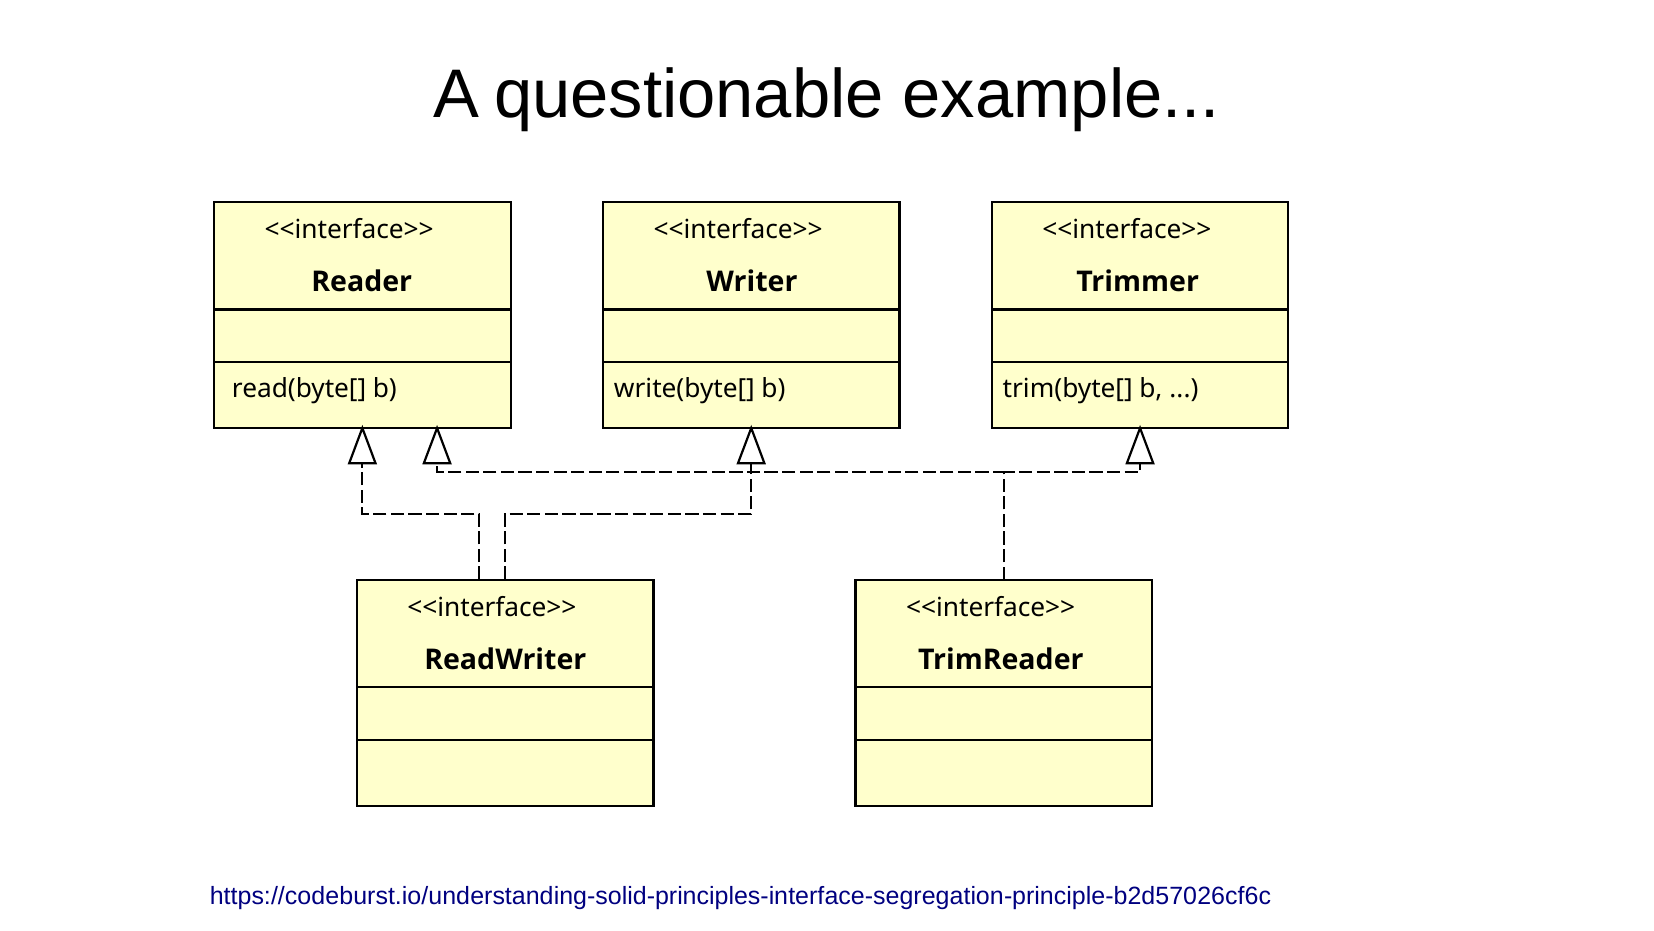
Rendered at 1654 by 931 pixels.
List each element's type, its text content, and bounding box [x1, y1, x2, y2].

text_box https://codeburst.io/understanding-solid-principles-interface-segregation-principle-b2d57026cf6c [195, 874, 1299, 931]
title A questionable example... [82, 37, 1571, 151]
picture [180, 167, 1323, 841]
